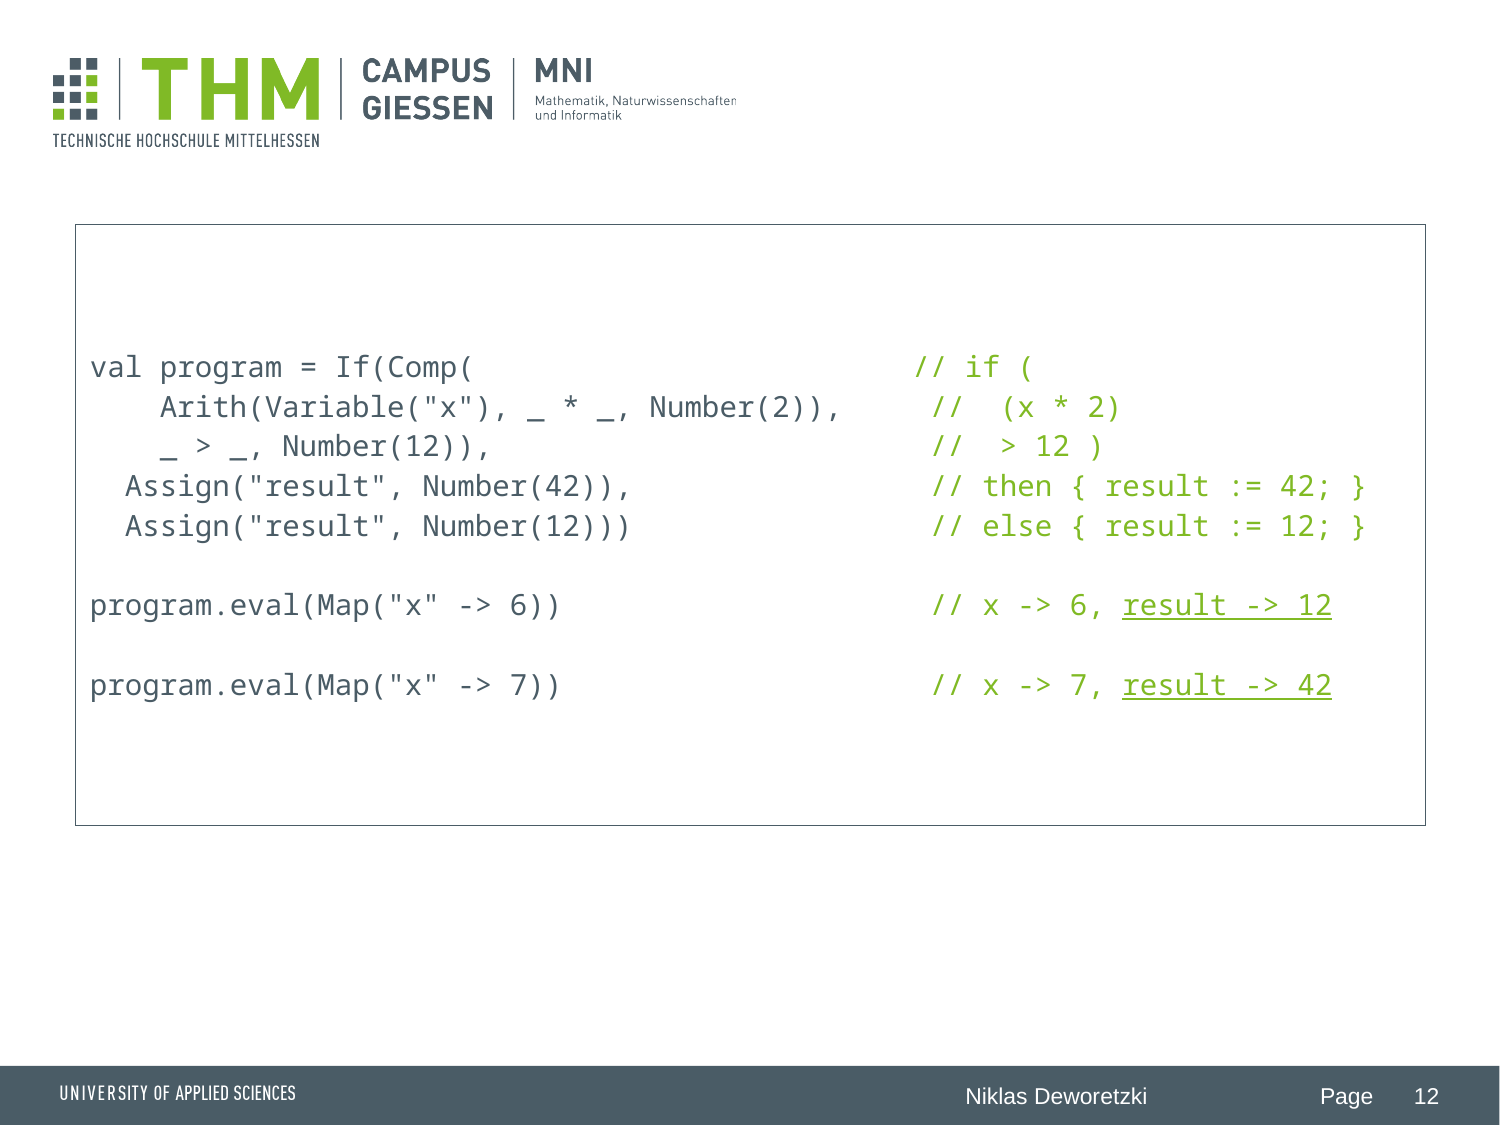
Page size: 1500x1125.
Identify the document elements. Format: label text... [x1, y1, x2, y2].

picture [59, 1082, 296, 1104]
picture [53, 58, 736, 147]
text_box val program = If(Comp( // if ( Arith(Variable("x"), _ * _, Number(2)), // (x * 2) _ > _, Number(12)), // > 12 ) Assign("result", Number(42)), // then { result := 42; } Assign("result", Number(12))) // else { result := 12; } program.eval(Map("x" -> 6)) // x -> 6, result -> 12 program.eval(Map("x" -> 7)) // x -> 7, result -> 42 [75, 224, 1426, 826]
slide_number <number> [1376, 1073, 1455, 1118]
